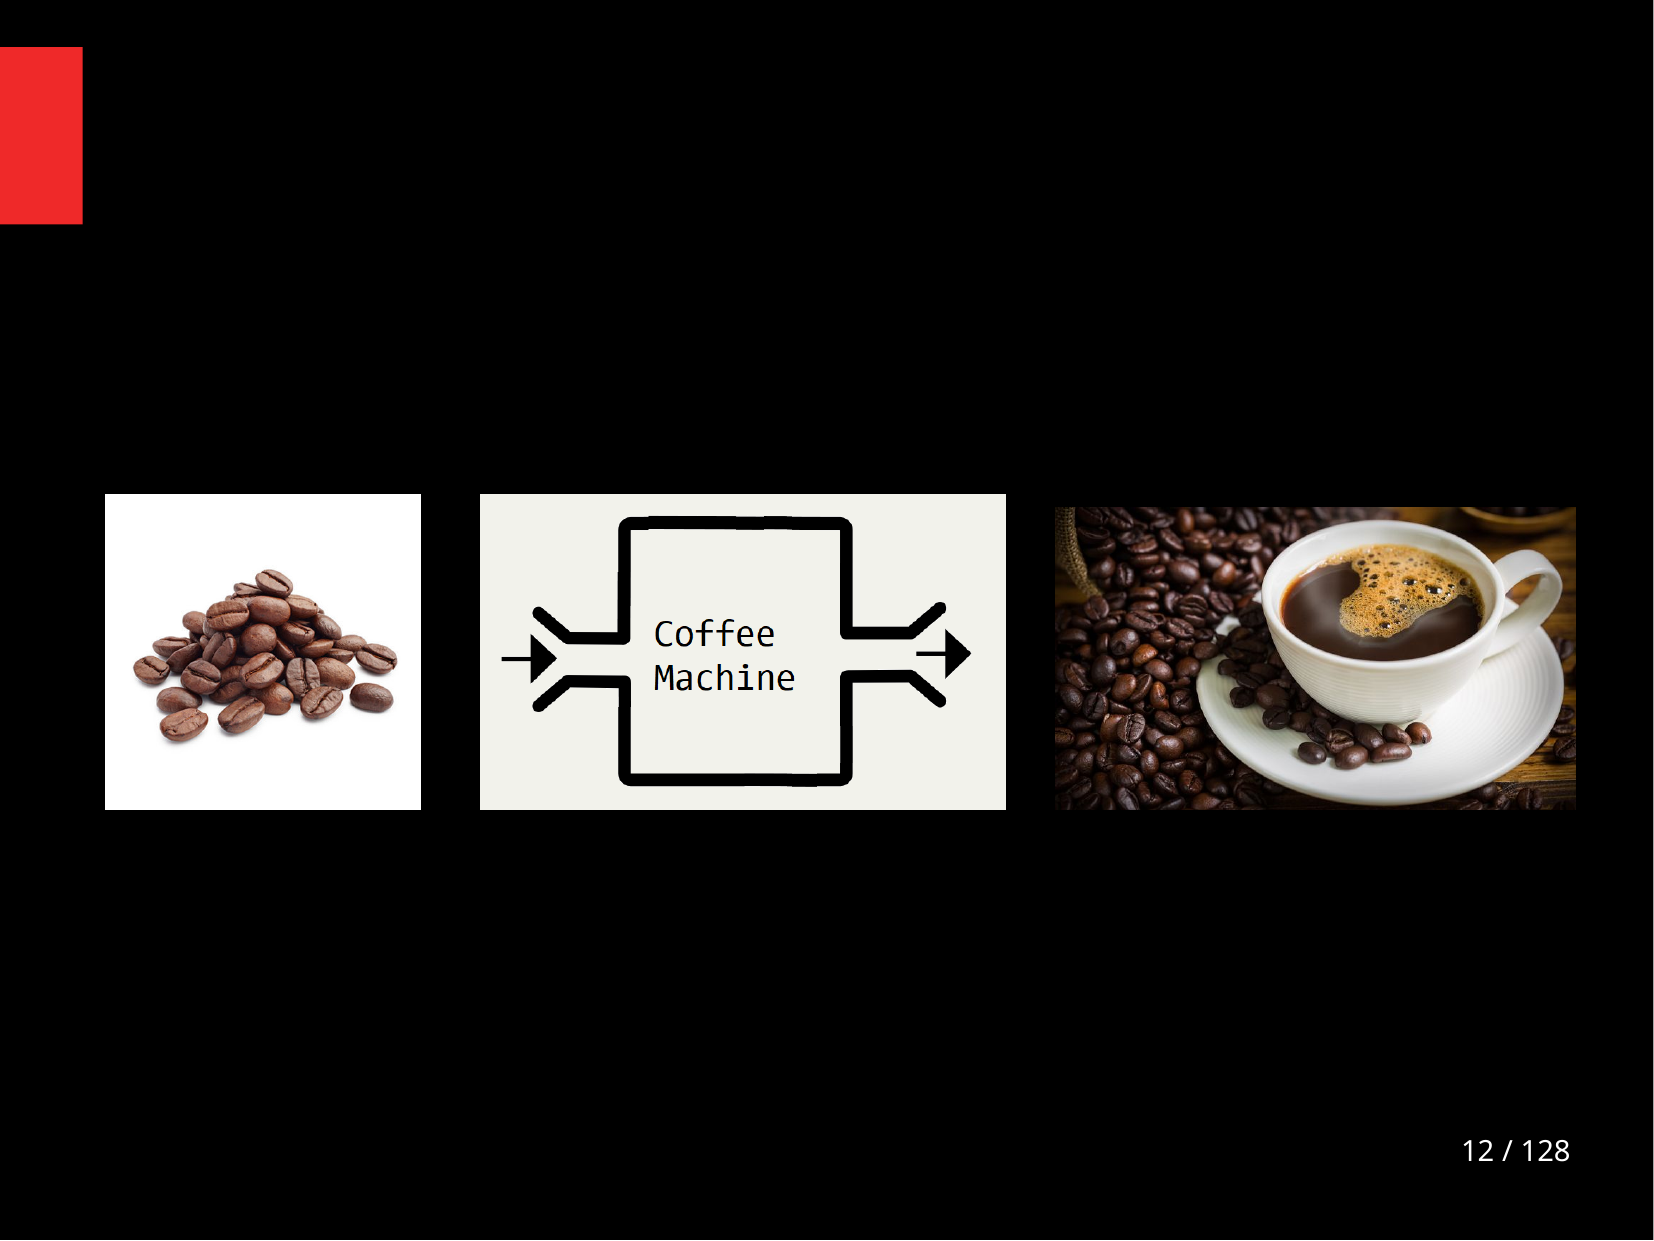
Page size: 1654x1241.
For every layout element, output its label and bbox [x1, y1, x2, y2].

picture [1055, 507, 1576, 811]
picture [480, 494, 1006, 810]
picture [105, 494, 421, 811]
